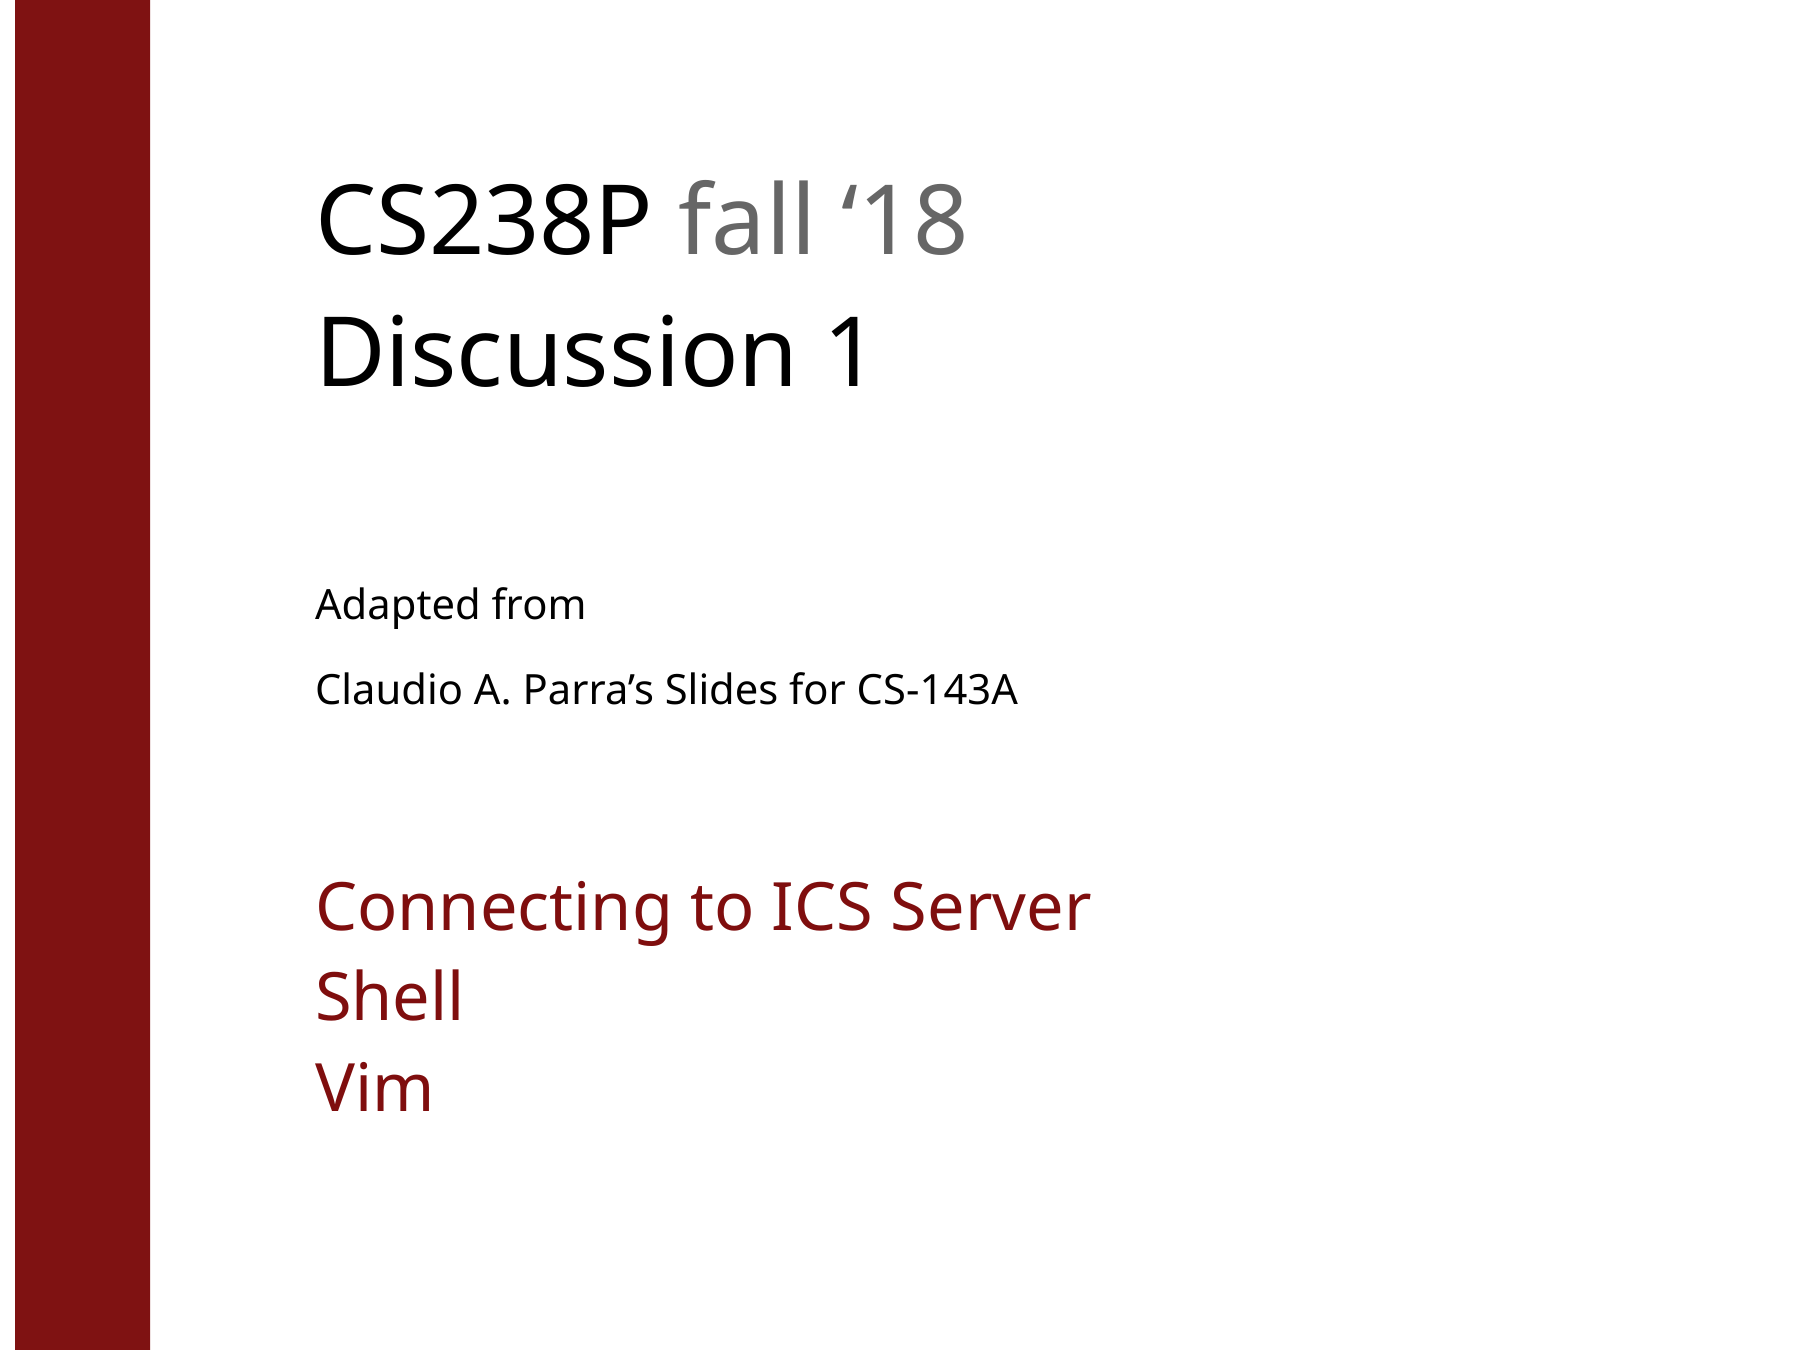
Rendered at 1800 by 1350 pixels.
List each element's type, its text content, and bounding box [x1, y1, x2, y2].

subtitle CS238P fall ‘18 Discussion 1 Adapted from Claudio A. Parra’s Slides for CS-143A [315, 226, 1720, 642]
text_box Connecting to ICS Server Shell Vim [315, 787, 1720, 1203]
